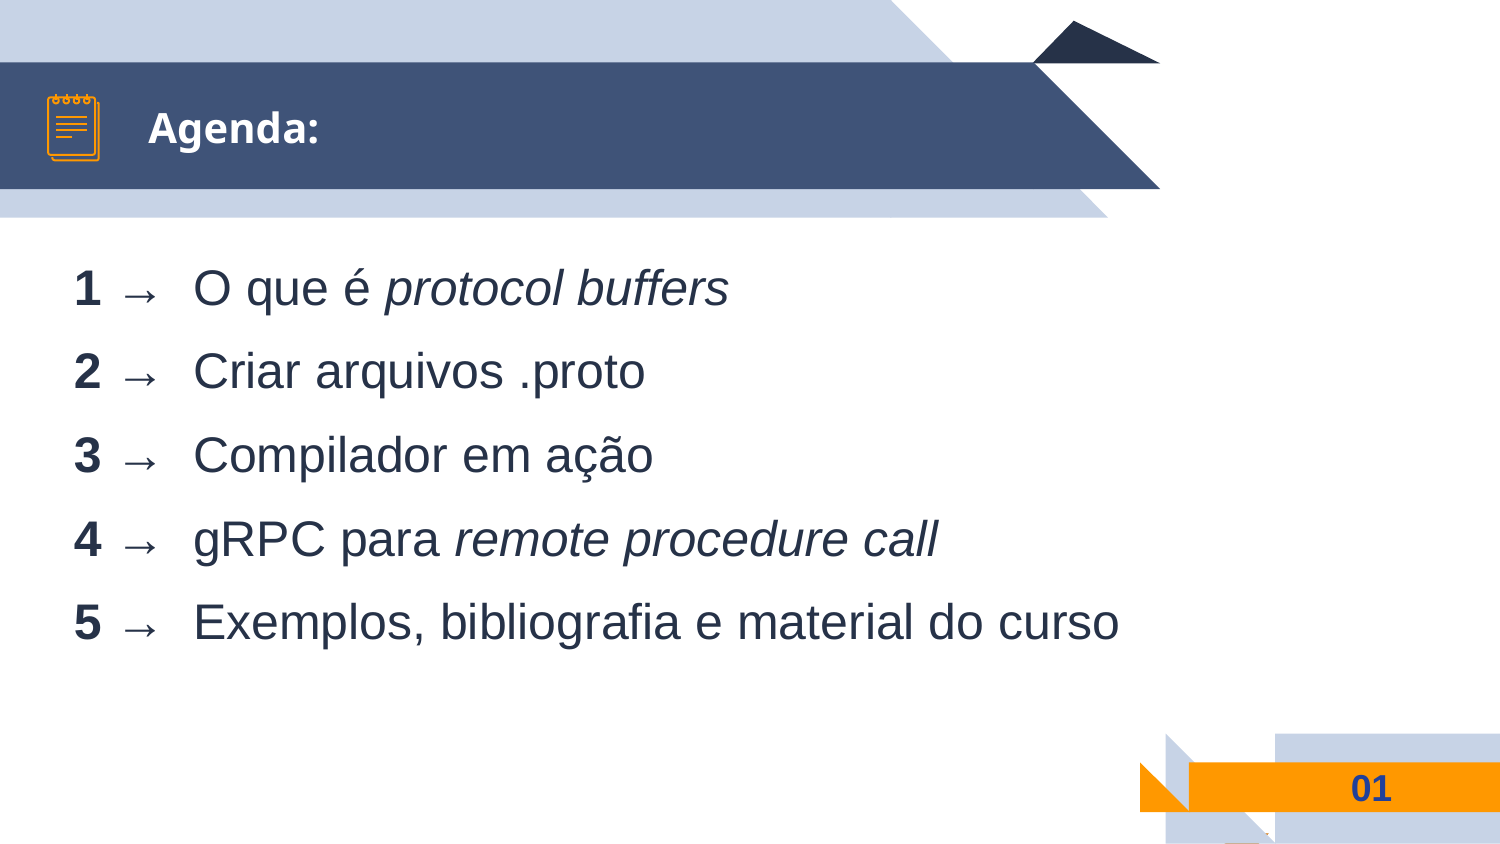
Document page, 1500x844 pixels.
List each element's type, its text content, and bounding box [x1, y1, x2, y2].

text_box Agenda: [133, 64, 997, 190]
text_box 01 [1249, 760, 1494, 813]
text_box 1 → O que é protocol buffers 2 → Criar arquivos .proto 3 → Compilador em ação 4 → gRPC para remote procedure call 5 → Exemplos, bibliografia e material do curso [58, 247, 1335, 709]
